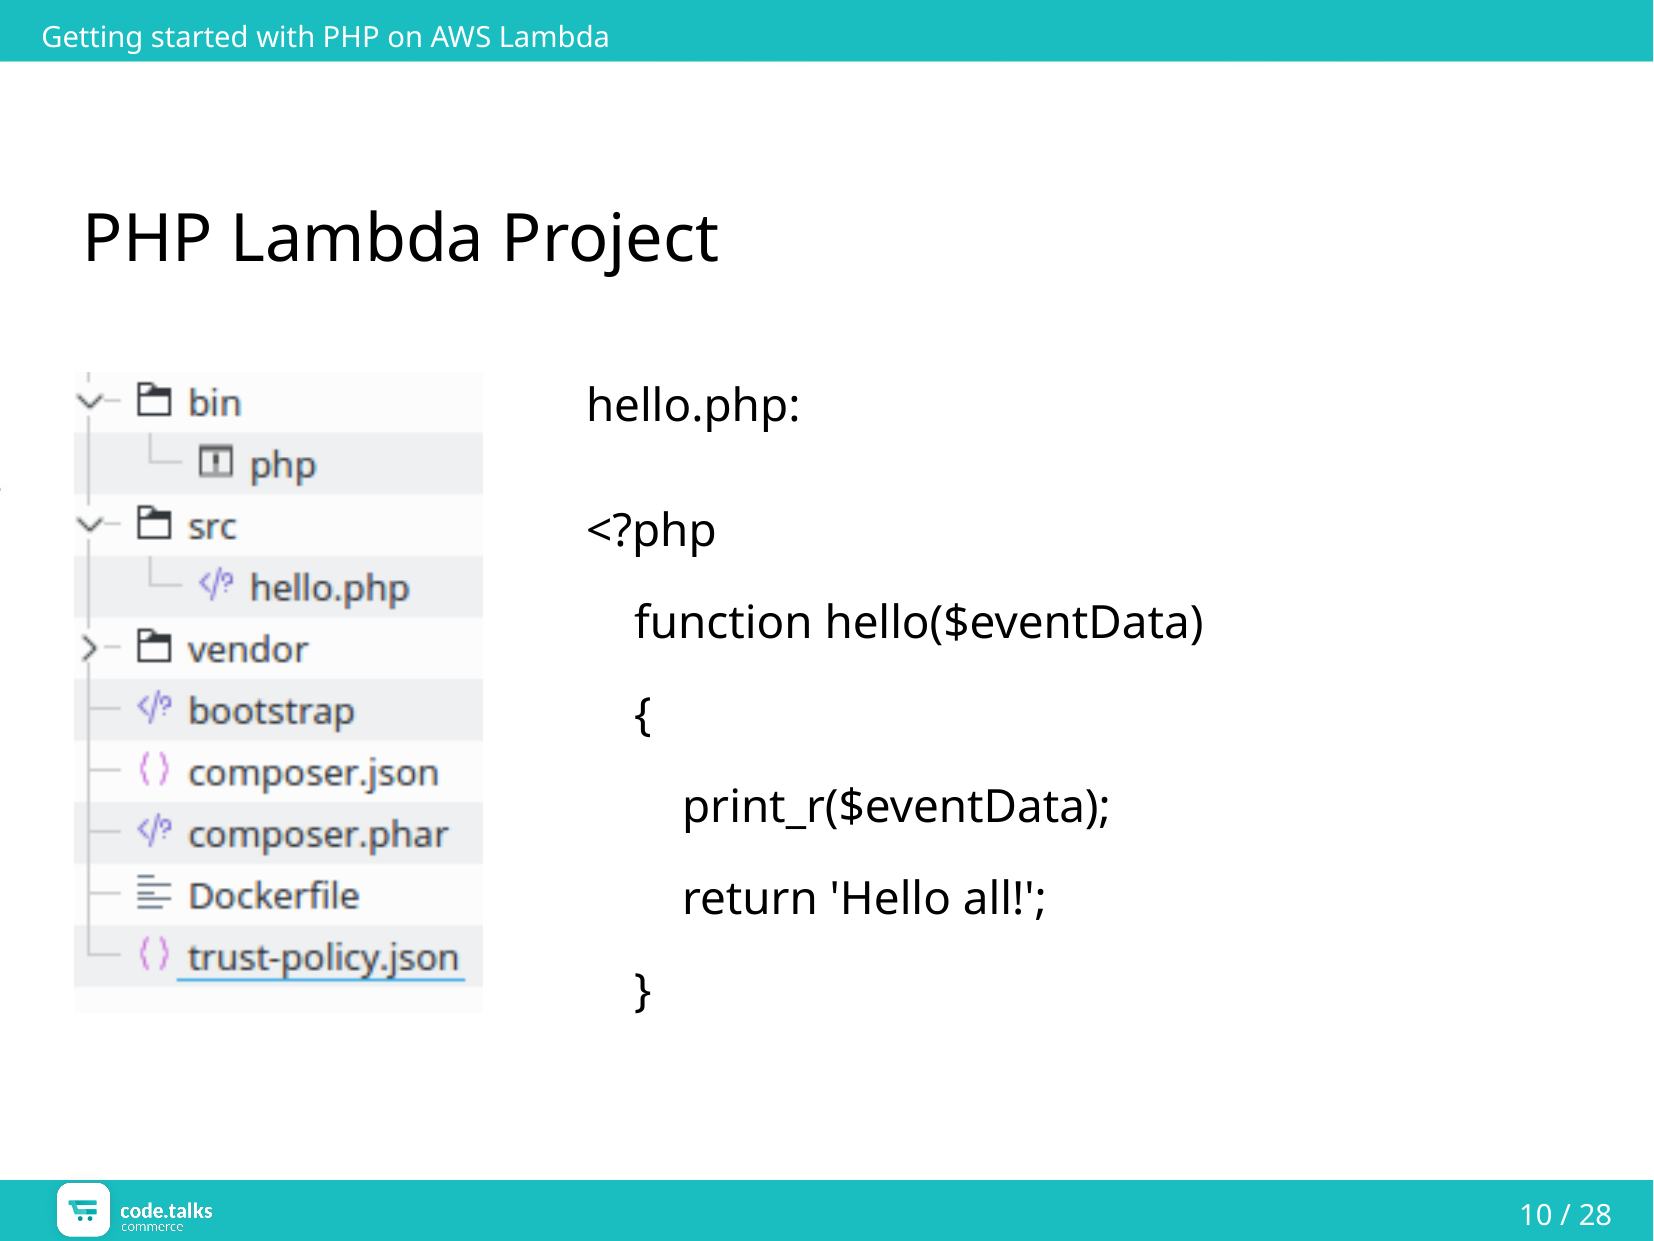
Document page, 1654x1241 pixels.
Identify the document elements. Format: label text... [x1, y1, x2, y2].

picture [0, 0, 1654, 1241]
list hello.php: <?php function hello($eventData) { print_r($eventData); return 'Hello all!'; } [586, 372, 1449, 1030]
title PHP Lambda Project [82, 139, 1571, 332]
